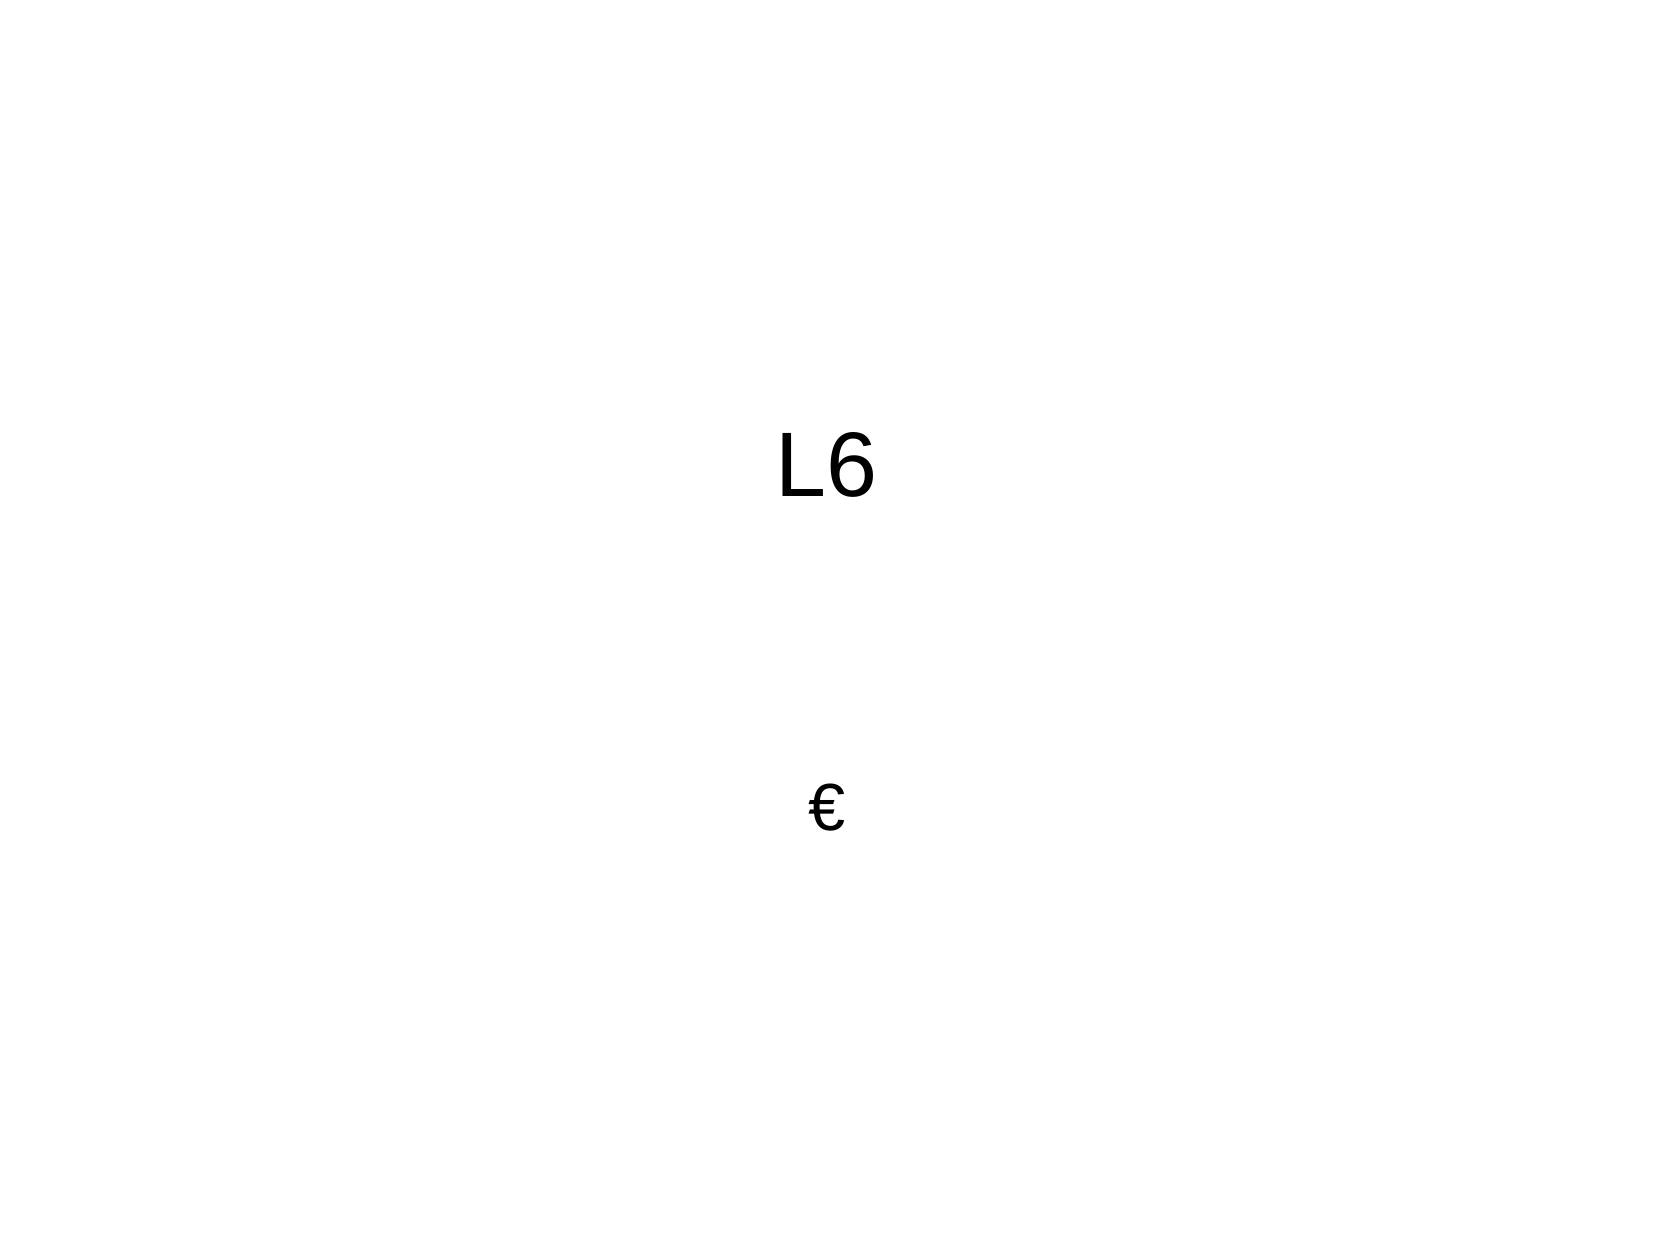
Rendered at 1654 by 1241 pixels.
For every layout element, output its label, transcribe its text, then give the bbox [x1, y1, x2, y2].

subtitle € [247, 656, 1407, 958]
title L6 [122, 339, 1531, 590]
